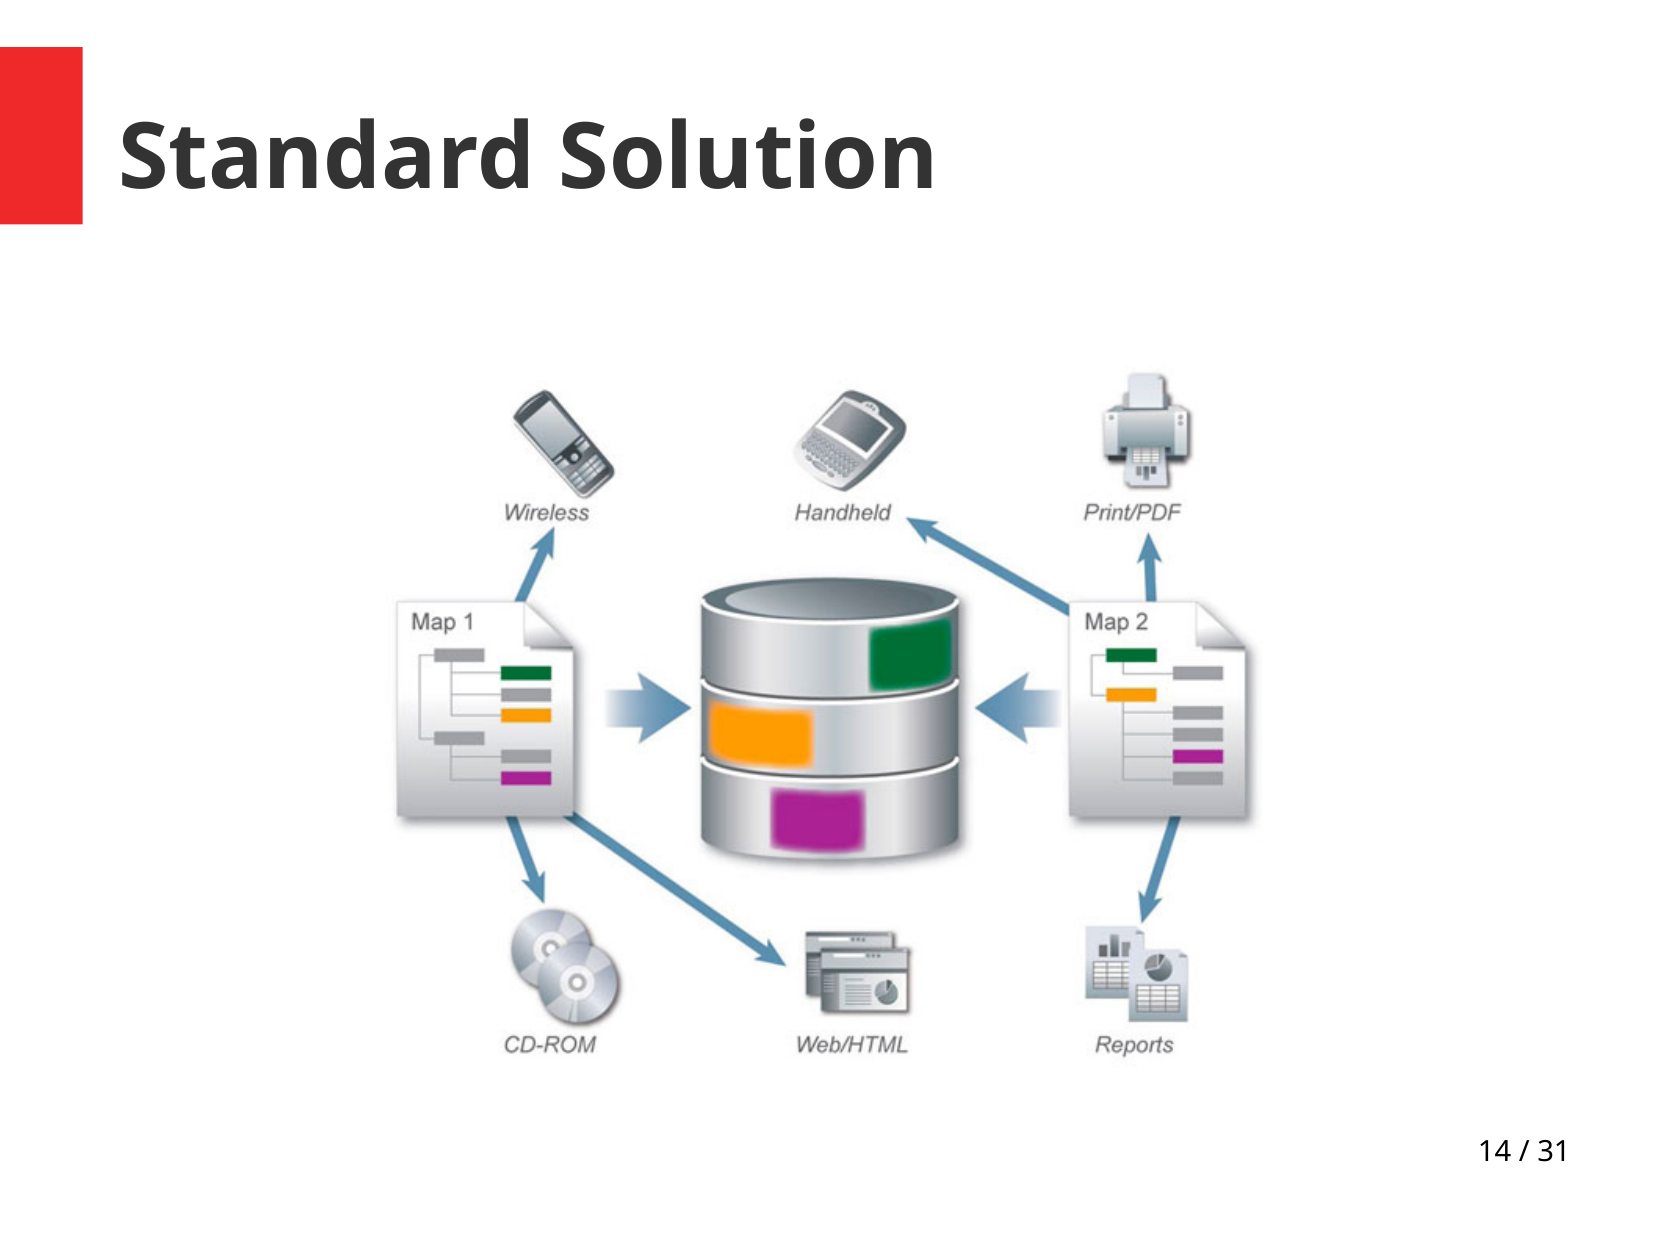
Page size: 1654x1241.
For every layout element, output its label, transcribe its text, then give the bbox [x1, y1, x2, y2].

picture [373, 354, 1281, 1074]
title Standard Solution [118, 49, 1571, 257]
